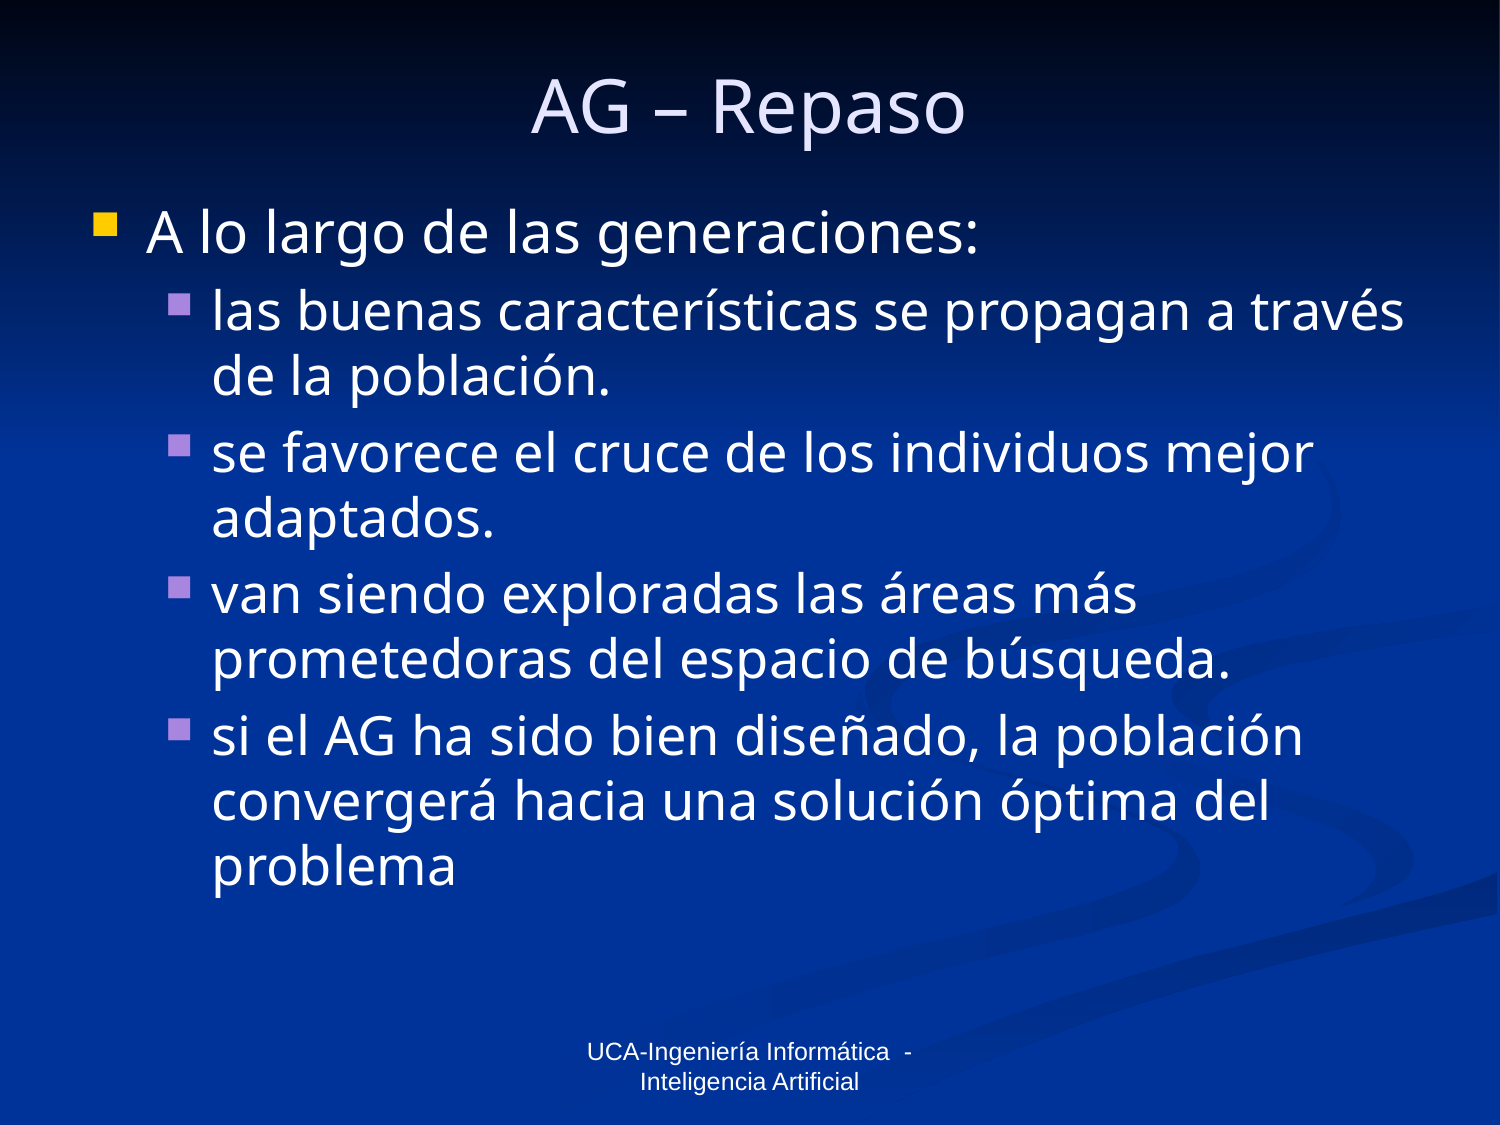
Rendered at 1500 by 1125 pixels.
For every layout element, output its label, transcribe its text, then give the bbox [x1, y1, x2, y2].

title AG – Repaso [75, 45, 1425, 163]
footer UCA-Ingeniería Informática - Inteligencia Artificial [512, 1025, 988, 1104]
list A lo largo de las generaciones: las buenas características se propagan a través de la población. se favorece el cruce de los individuos mejor adaptados. van siendo exploradas las áreas más prometedoras del espacio de búsqueda. si el AG ha sido bien diseñado, la población convergerá hacia una solución óptima del problema [75, 187, 1425, 1005]
